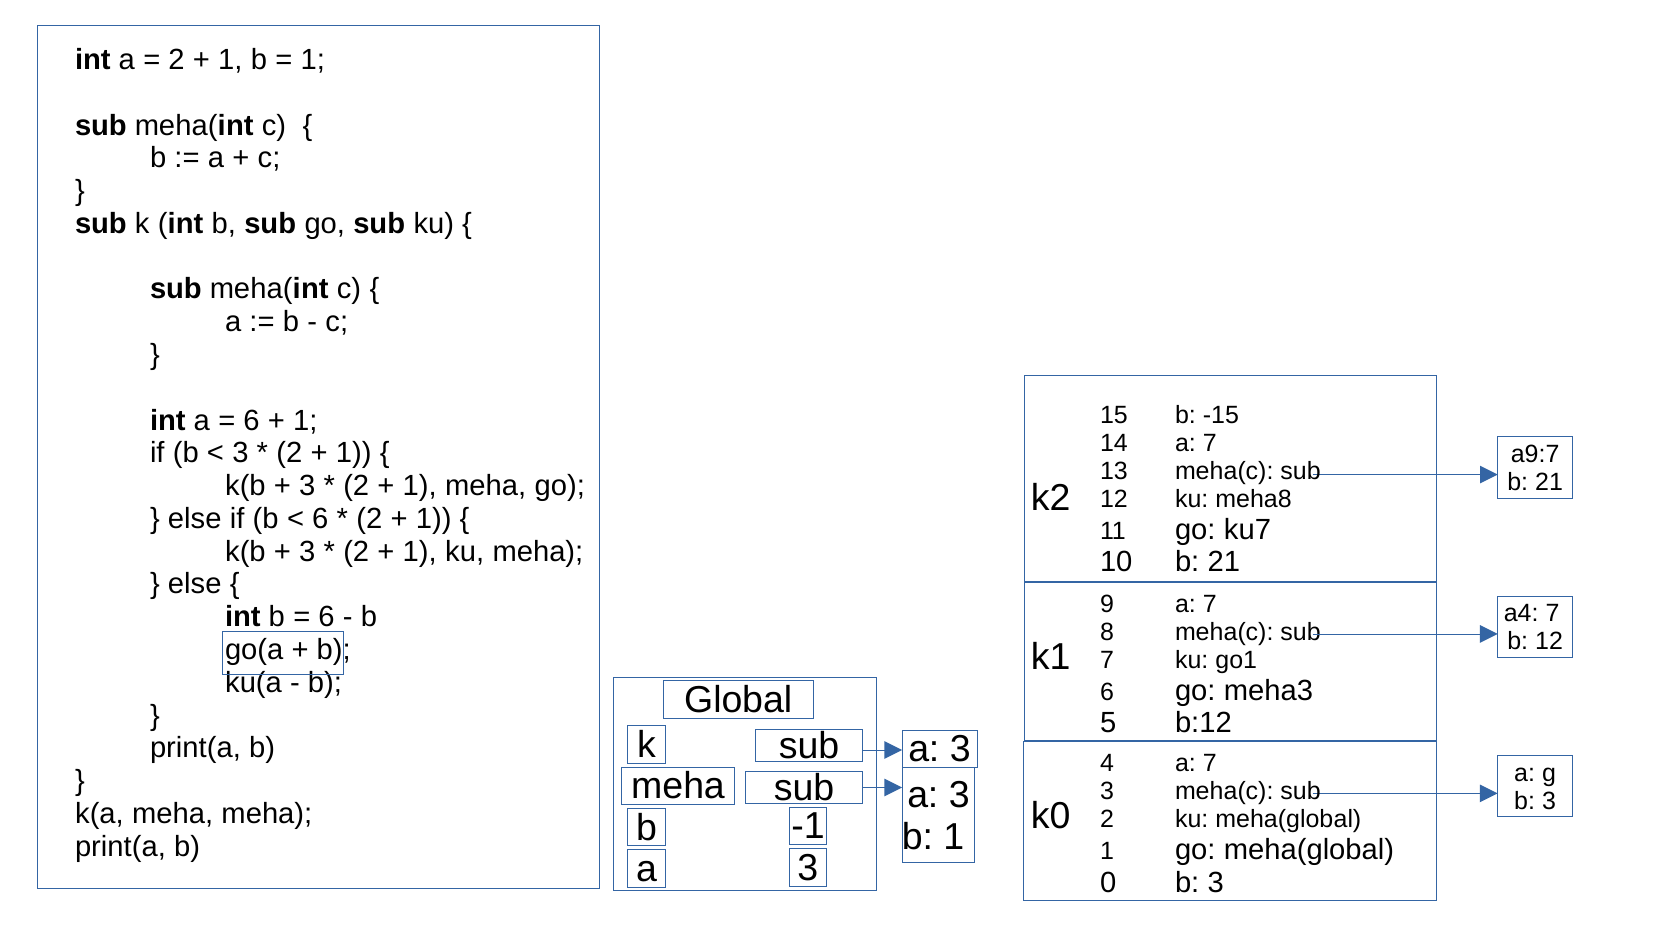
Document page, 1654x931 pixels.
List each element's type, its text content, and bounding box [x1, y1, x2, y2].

text_box k2 [1016, 468, 1085, 526]
text_box 9 a: 7 8 meha(c): sub 7 ku: go1 6 go: meha3 5 b:12 [1085, 586, 1409, 741]
text_box -1 [789, 807, 827, 845]
text_box Global [663, 680, 814, 719]
text_box meha [621, 767, 735, 805]
text_box 4 a: 7 3 meha(c): sub 2 ku: meha(global) 1 go: meha(global) 0 b: 3 [1085, 741, 1437, 916]
text_box 15 b: -15 14 a: 7 13 meha(c): sub 12 ku: meha8 11 go: ku7 10 b: 21 [1085, 393, 1409, 586]
text_box sub [755, 729, 863, 762]
text_box a [627, 849, 666, 888]
subtitle int a = 2 + 1, b = 1; sub meha(int c) { b := a + c; } sub k (int b, sub go, sub ku) { sub meha(int c) { a := b - c; } int a = 6 + 1; if (b < 3 * (2 + 1)) { k(b + 3 * (2 + 1), meha, go); } else if (b < 6 * (2 + 1)) { k(b + 3 * (2 + 1), ku, meha); } else { int b = 6 - b go(a + b); ku(a - b); } print(a, b) } k(a, meha, meha); print(a, b) [75, 43, 638, 863]
text_box a4: 7 b: 12 [1497, 596, 1573, 658]
text_box sub [745, 771, 863, 804]
text_box k0 [1015, 787, 1085, 845]
text_box 3 [789, 848, 827, 887]
text_box a: g b: 3 [1497, 755, 1573, 817]
text_box k [627, 725, 666, 764]
text_box a9:7 b: 21 [1497, 436, 1573, 499]
text_box b [627, 808, 666, 846]
text_box a: 3 b: 1 [902, 767, 975, 863]
text_box k1 [1016, 628, 1086, 685]
text_box a: 3 [902, 730, 978, 768]
